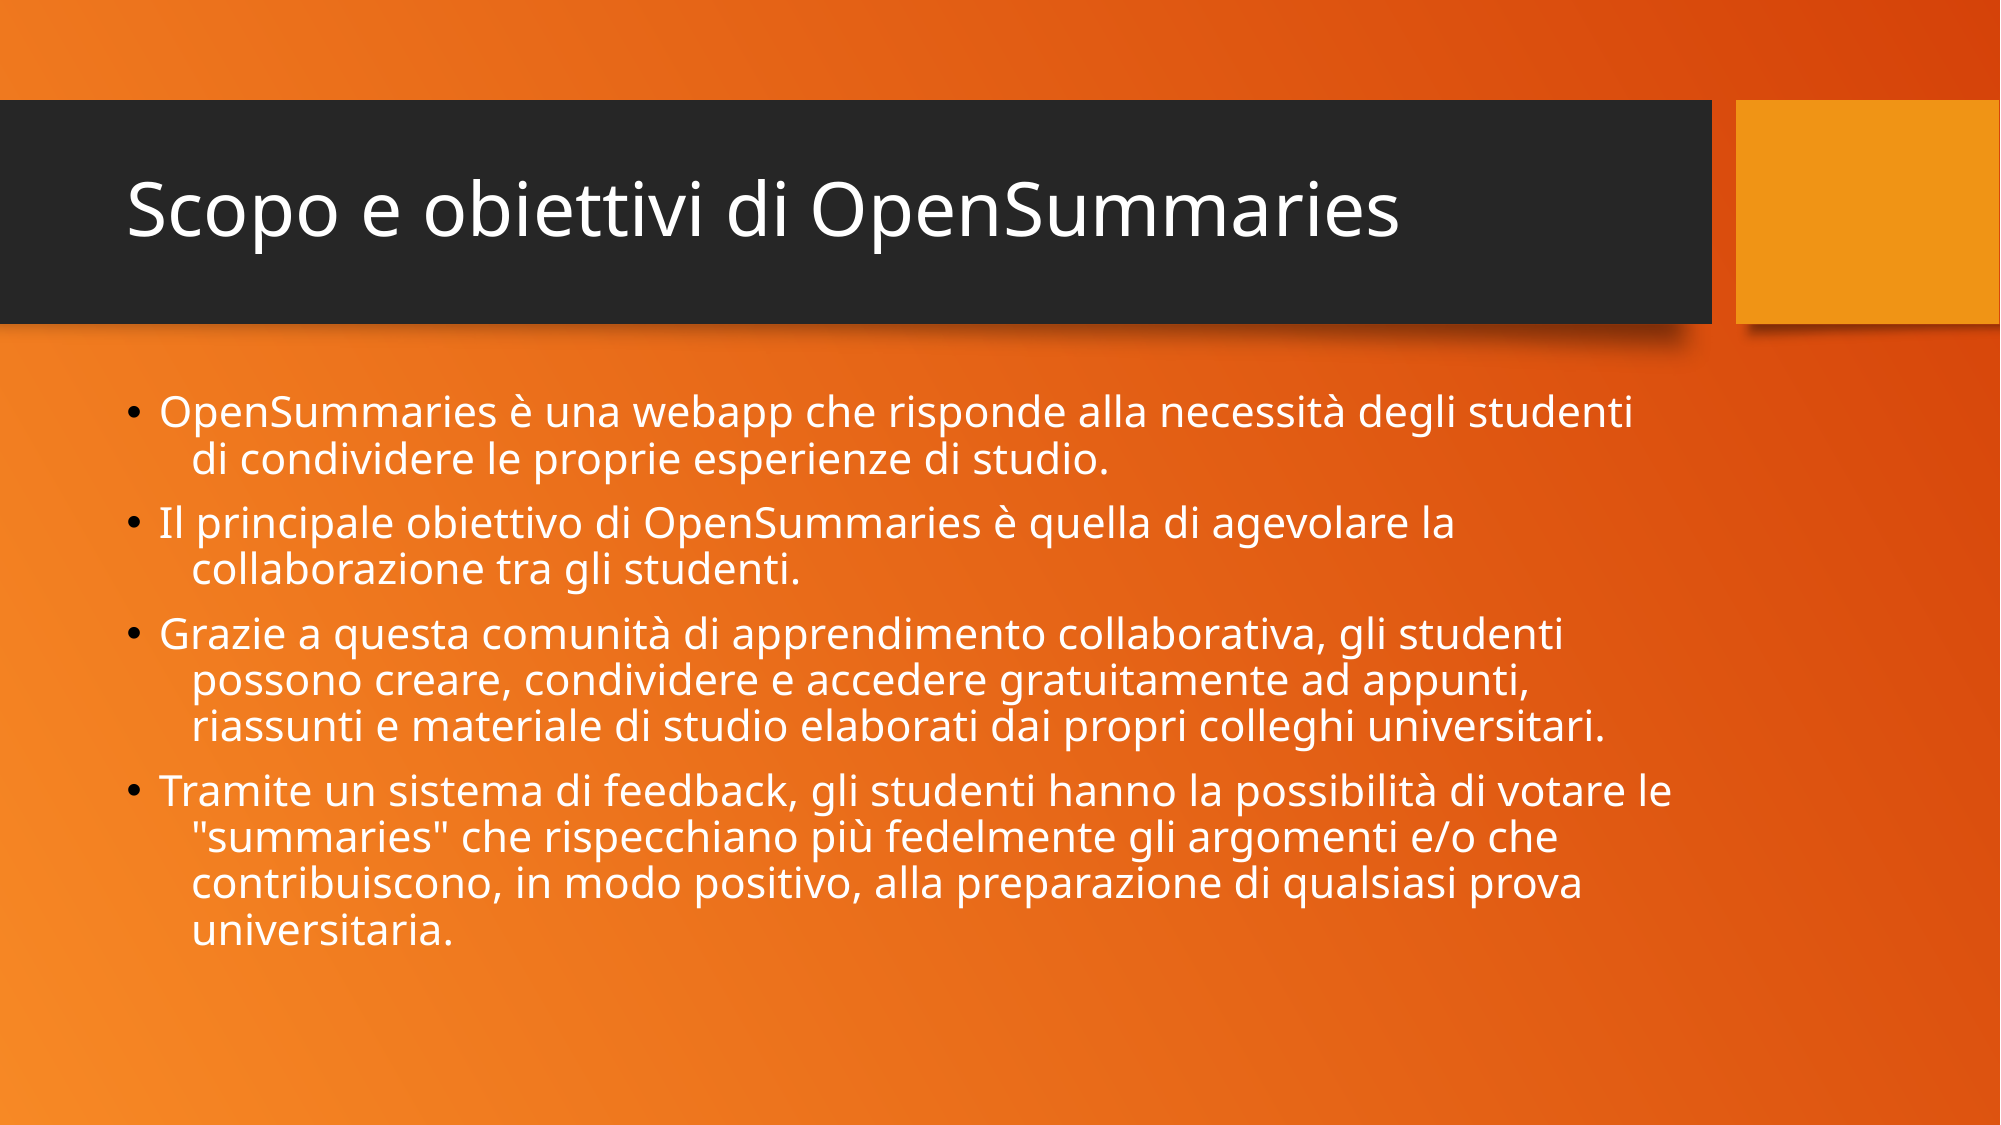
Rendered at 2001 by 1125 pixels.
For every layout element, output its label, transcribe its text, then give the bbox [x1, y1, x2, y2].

title Scopo e obiettivi di OpenSummaries [111, 123, 1689, 301]
list OpenSummaries è una webapp che risponde alla necessità degli studenti di condividere le proprie esperienze di studio. Il principale obiettivo di OpenSummaries è quella di agevolare la collaborazione tra gli studenti. Grazie a questa comunità di apprendimento collaborativa, gli studenti possono creare, condividere e accedere gratuitamente ad appunti, riassunti e materiale di studio elaborati dai propri colleghi universitari. Tramite un sistema di feedback, gli studenti hanno la possibilità di votare le "summaries" che rispecchiano più fedelmente gli argomenti e/o che contribuiscono, in modo positivo, alla preparazione di qualsiasi prova universitaria. [111, 383, 1689, 974]
